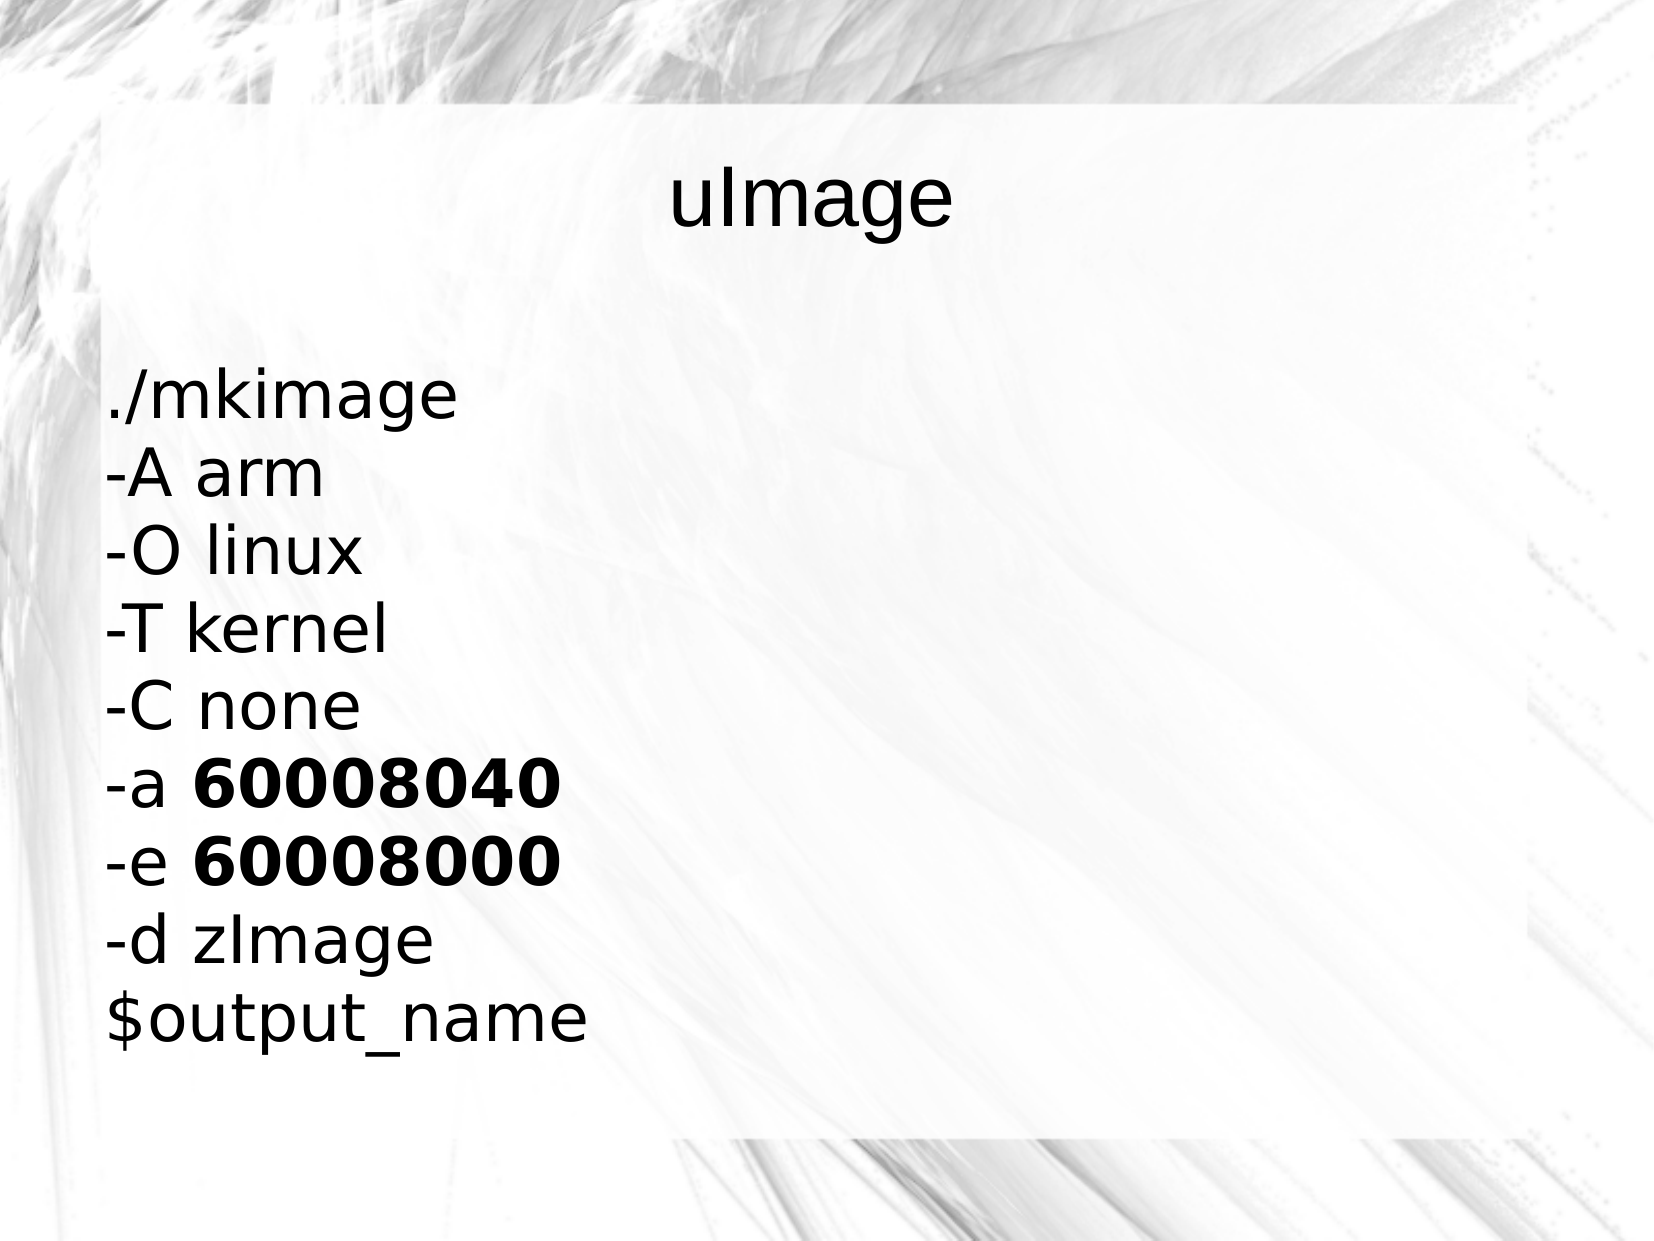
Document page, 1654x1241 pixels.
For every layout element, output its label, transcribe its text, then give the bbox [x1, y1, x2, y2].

picture [0, 0, 1654, 1241]
text_box ./mkimage -A arm -O linux -T kernel -C none -a 60008040 -e 60008000 -d zImage $output_name [90, 349, 1574, 1065]
title uImage [118, 112, 1506, 281]
